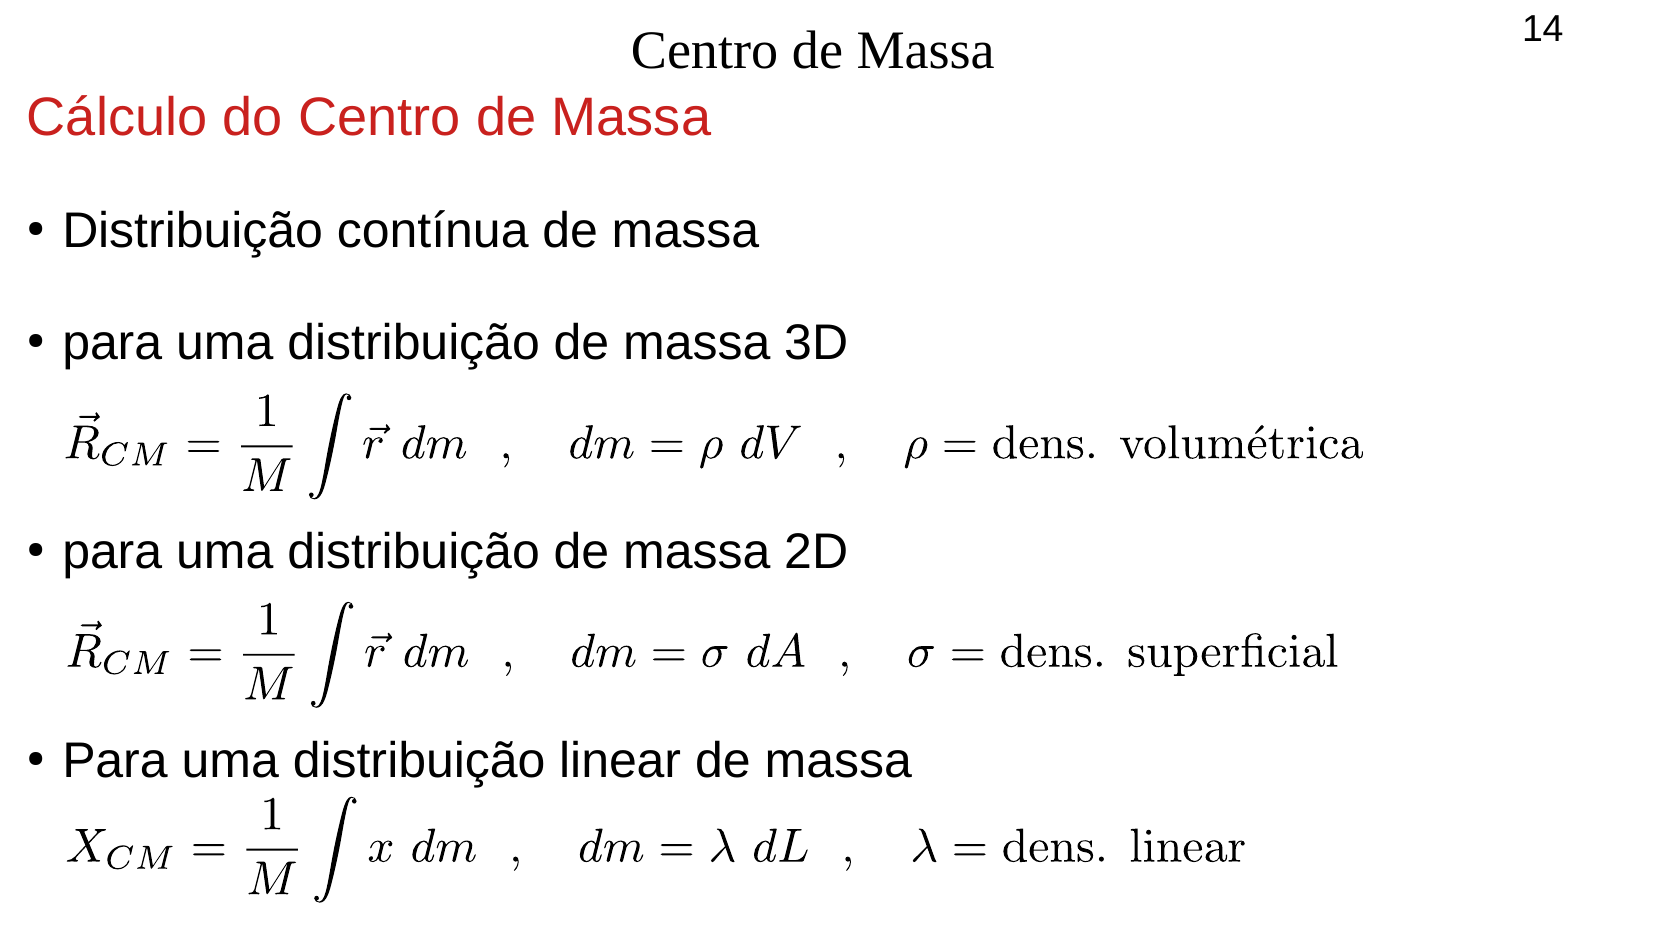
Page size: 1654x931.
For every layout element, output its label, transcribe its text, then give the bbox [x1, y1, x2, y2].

text_box Centro de Massa [616, 0, 1038, 88]
picture [63, 393, 1363, 500]
picture [63, 600, 1340, 710]
picture [63, 794, 1247, 905]
text_box Cálculo do Centro de Massa Distribuição contínua de massa para uma distribuição de massa 3D para uma distribuição de massa 2D Para uma distribuição linear de massa [12, 78, 1609, 796]
text_box 18 [1507, 0, 1654, 71]
